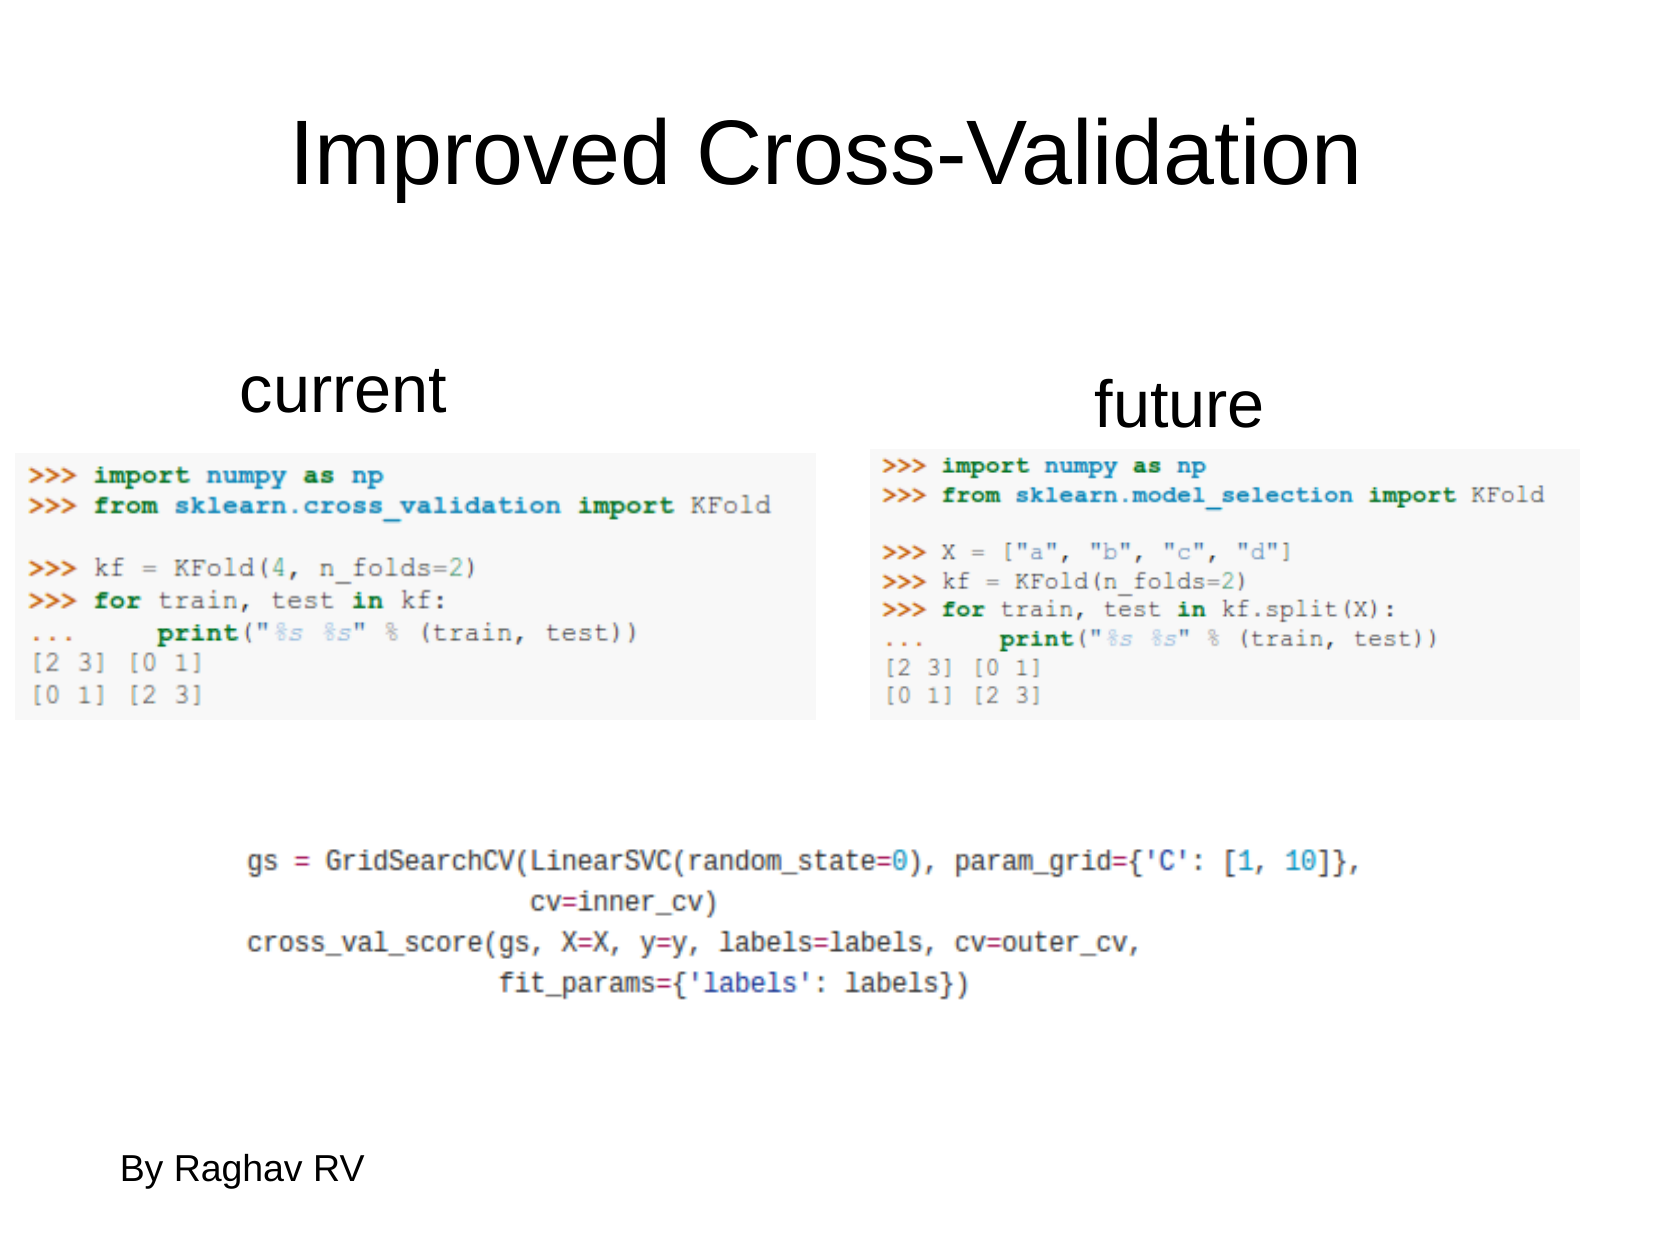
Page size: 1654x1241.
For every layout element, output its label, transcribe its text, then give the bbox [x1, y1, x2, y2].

picture [225, 839, 1375, 1038]
picture [870, 449, 1580, 721]
title Improved Cross-Validation [82, 49, 1571, 257]
picture [15, 453, 816, 721]
text_box future [1080, 360, 1591, 450]
text_box By Raghav RV [105, 1140, 691, 1197]
text_box current [225, 345, 766, 435]
